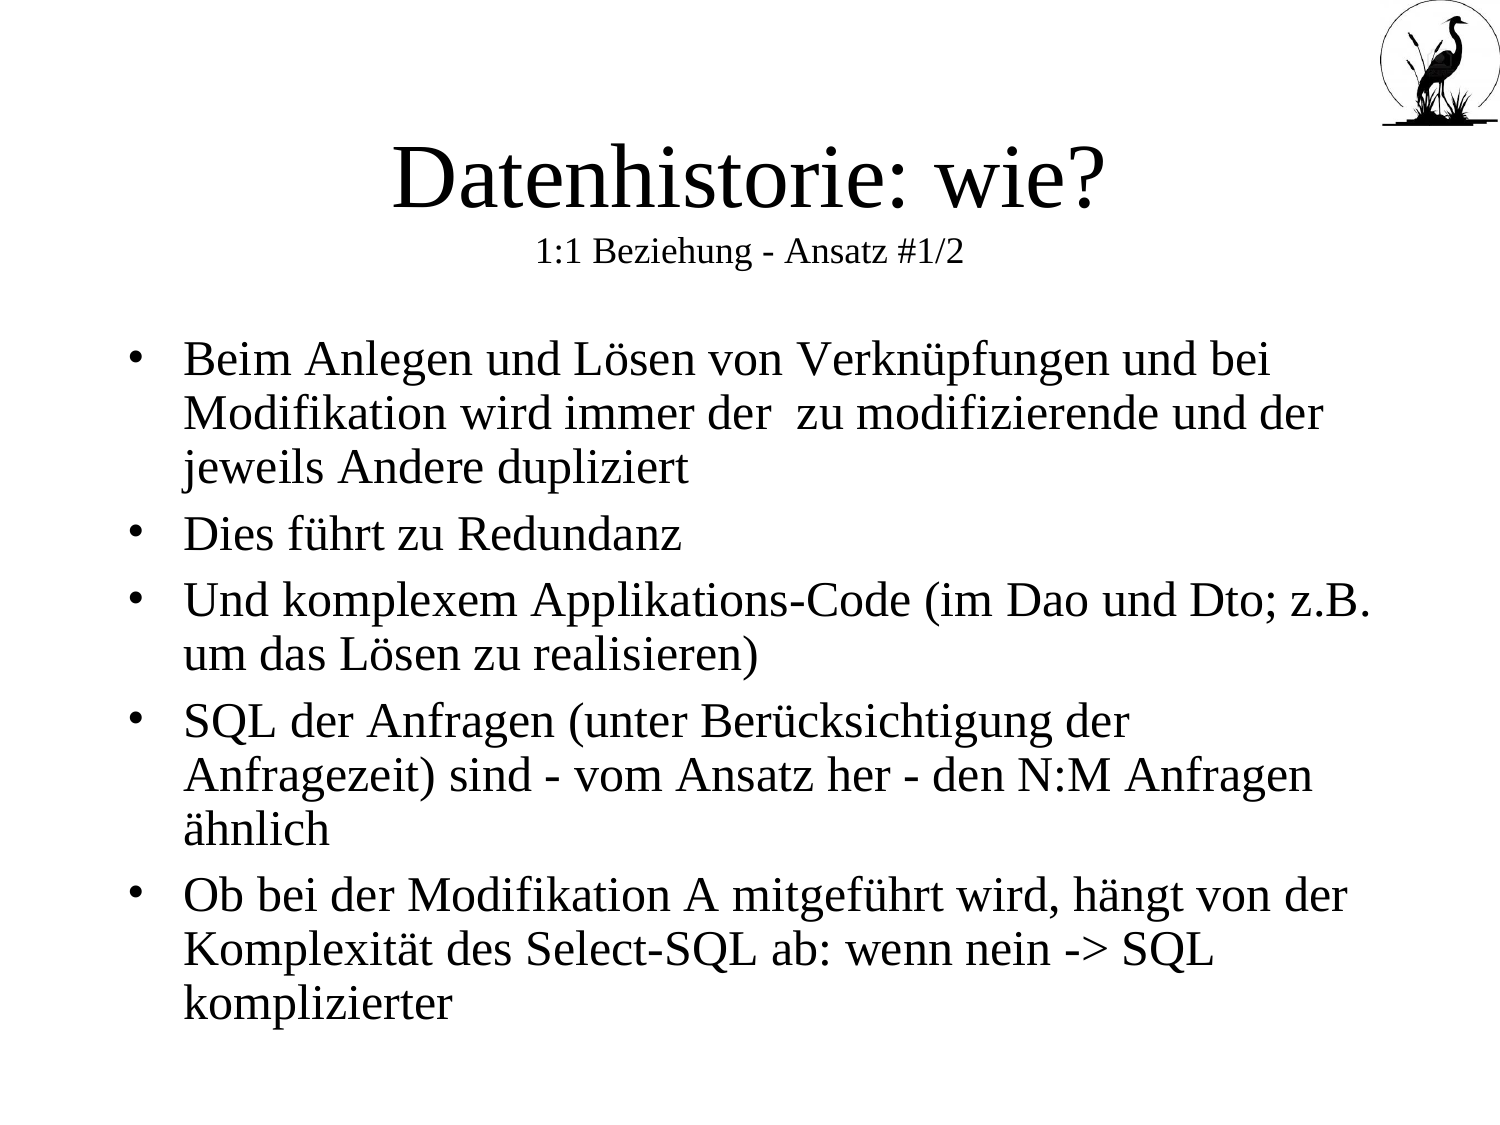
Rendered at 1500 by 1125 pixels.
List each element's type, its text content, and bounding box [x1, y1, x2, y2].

title Datenhistorie: wie? 1:1 Beziehung - Ansatz #1/2 [112, 99, 1388, 288]
list Beim Anlegen und Lösen von Verknüpfungen und bei Modifikation wird immer der zu modifizierende und der jeweils Andere dupliziert Dies führt zu Redundanz Und komplexem Applikations-Code (im Dao und Dto; z.B. um das Lösen zu realisieren) SQL der Anfragen (unter Berücksichtigung der Anfragezeit) sind - vom Ansatz her - den N:M Anfragen ähnlich Ob bei der Modifikation A mitgeführt wird, hängt von der Komplexität des Select-SQL ab: wenn nein -> SQL komplizierter [112, 324, 1388, 1038]
picture [1380, 0, 1500, 126]
